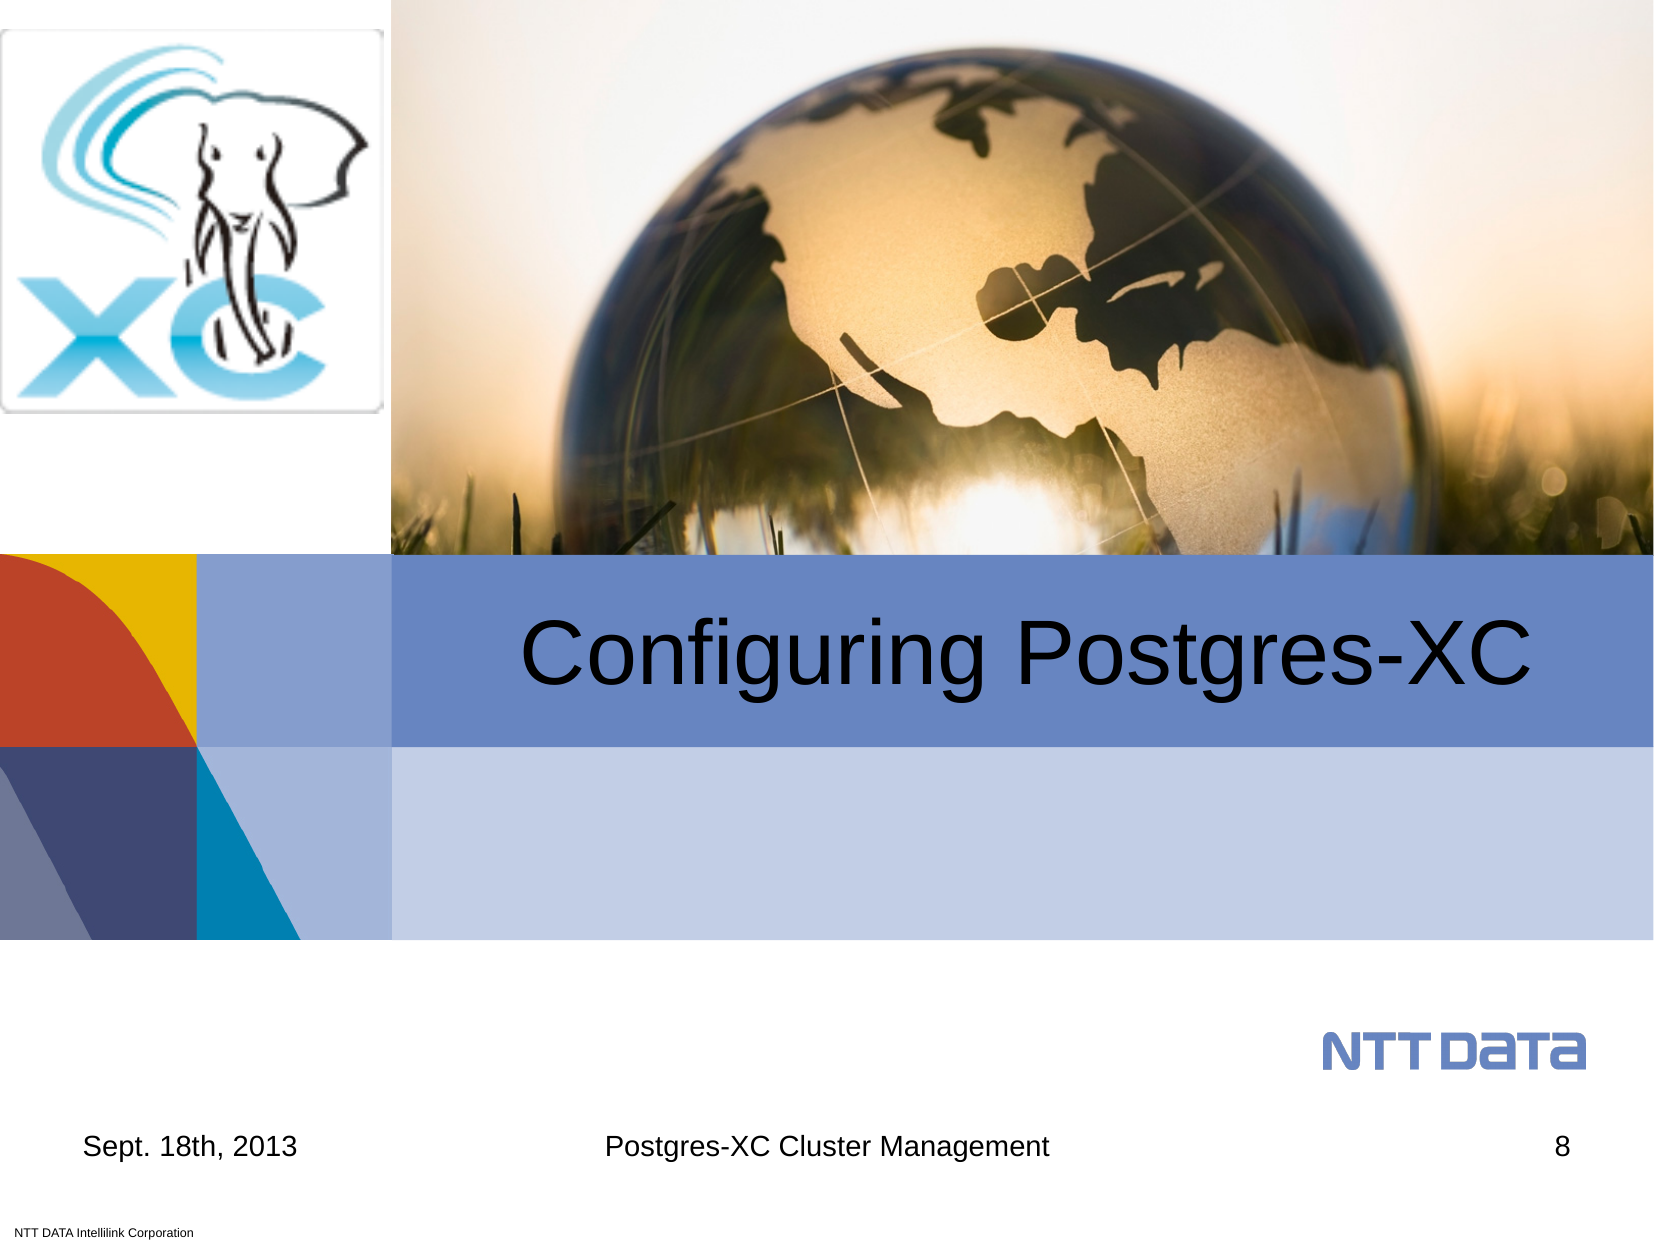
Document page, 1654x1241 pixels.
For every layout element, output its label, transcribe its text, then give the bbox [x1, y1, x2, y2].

title Configuring Postgres-XC [401, 548, 1654, 756]
picture [1323, 1032, 1586, 1070]
picture [0, 29, 384, 414]
picture [0, 0, 1654, 940]
